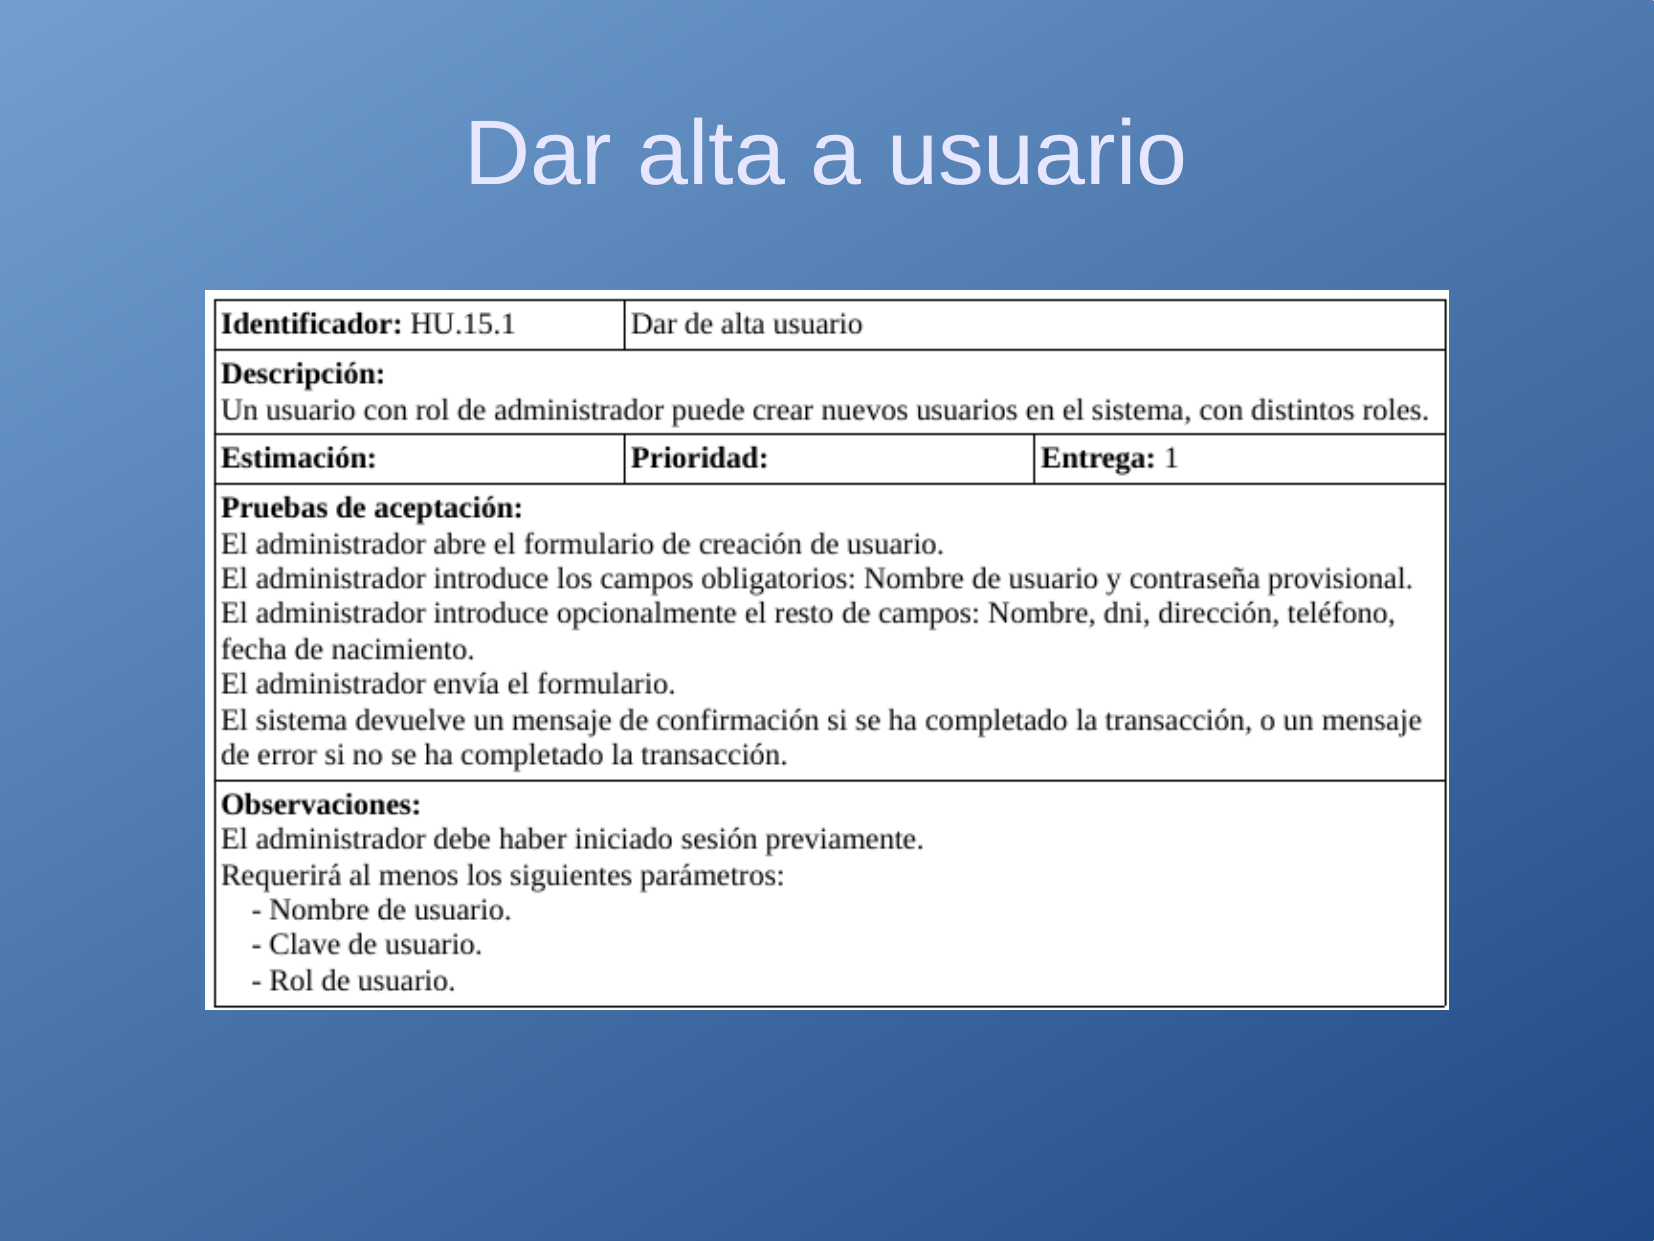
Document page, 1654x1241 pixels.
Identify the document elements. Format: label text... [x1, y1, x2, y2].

picture [205, 290, 1449, 1010]
title Dar alta a usuario [82, 49, 1571, 257]
